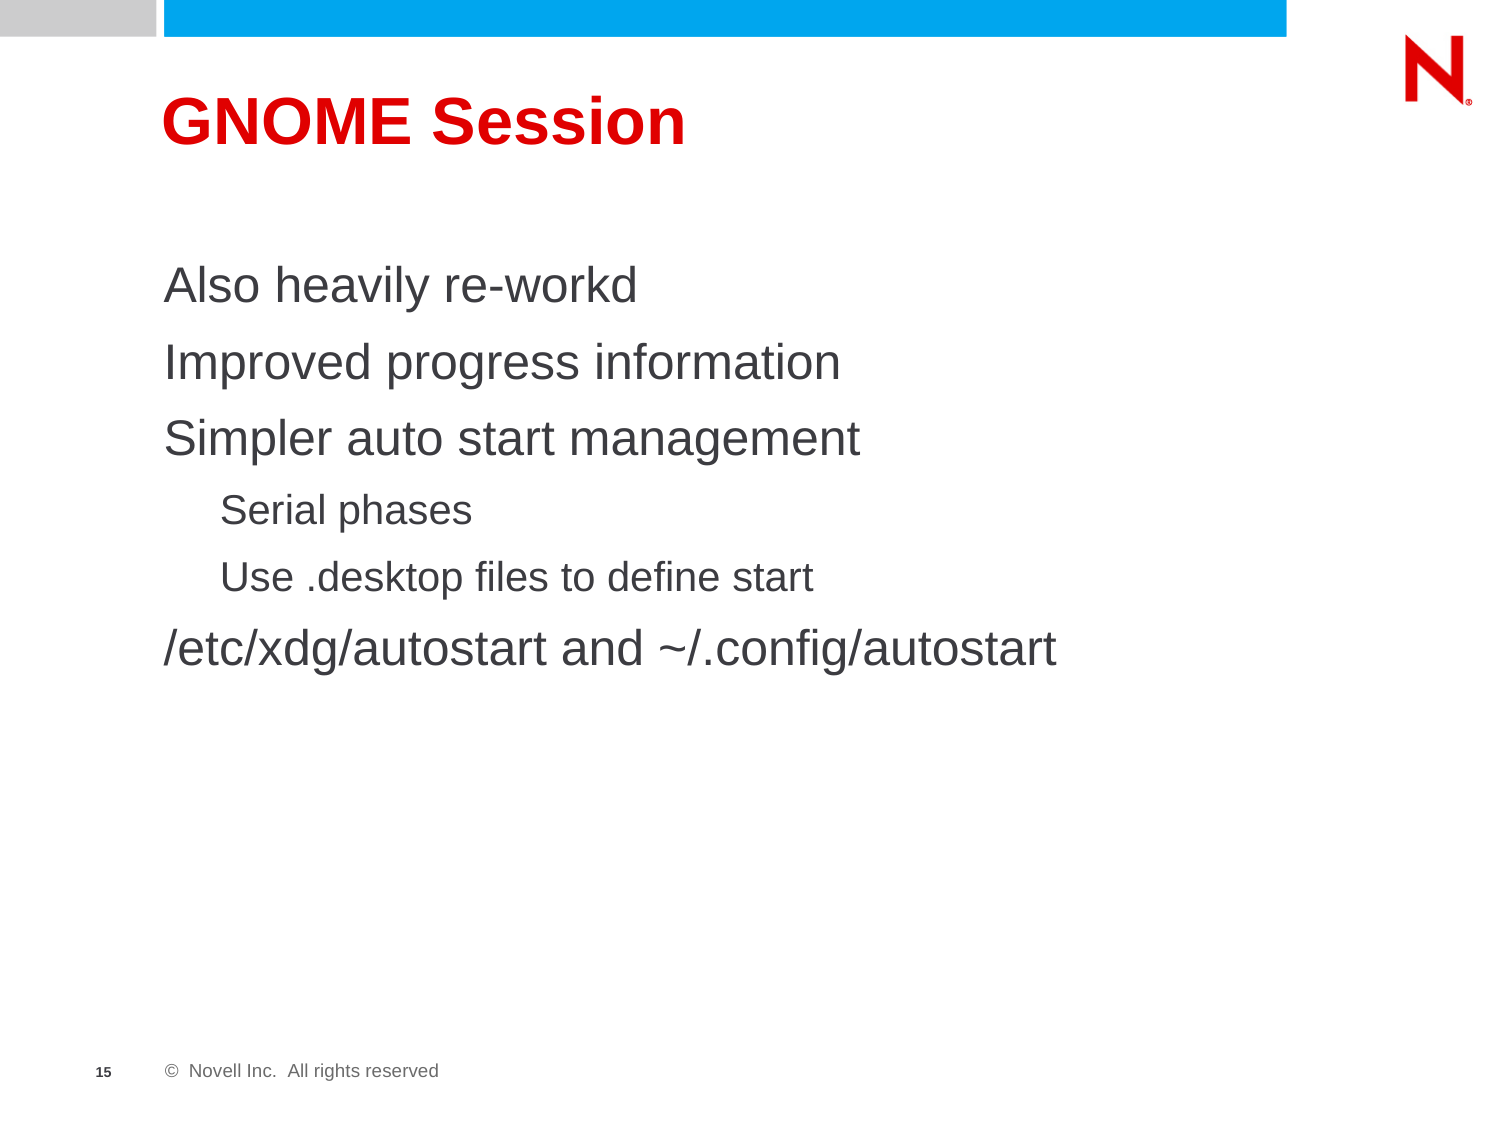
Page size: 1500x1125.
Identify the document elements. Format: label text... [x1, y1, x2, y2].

picture [1403, 32, 1473, 107]
title GNOME Session [161, 41, 1383, 205]
list Also heavily re-workd Improved progress information Simpler auto start management Serial phases Use .desktop files to define start /etc/xdg/autostart and ~/.config/autostart [163, 254, 1404, 986]
